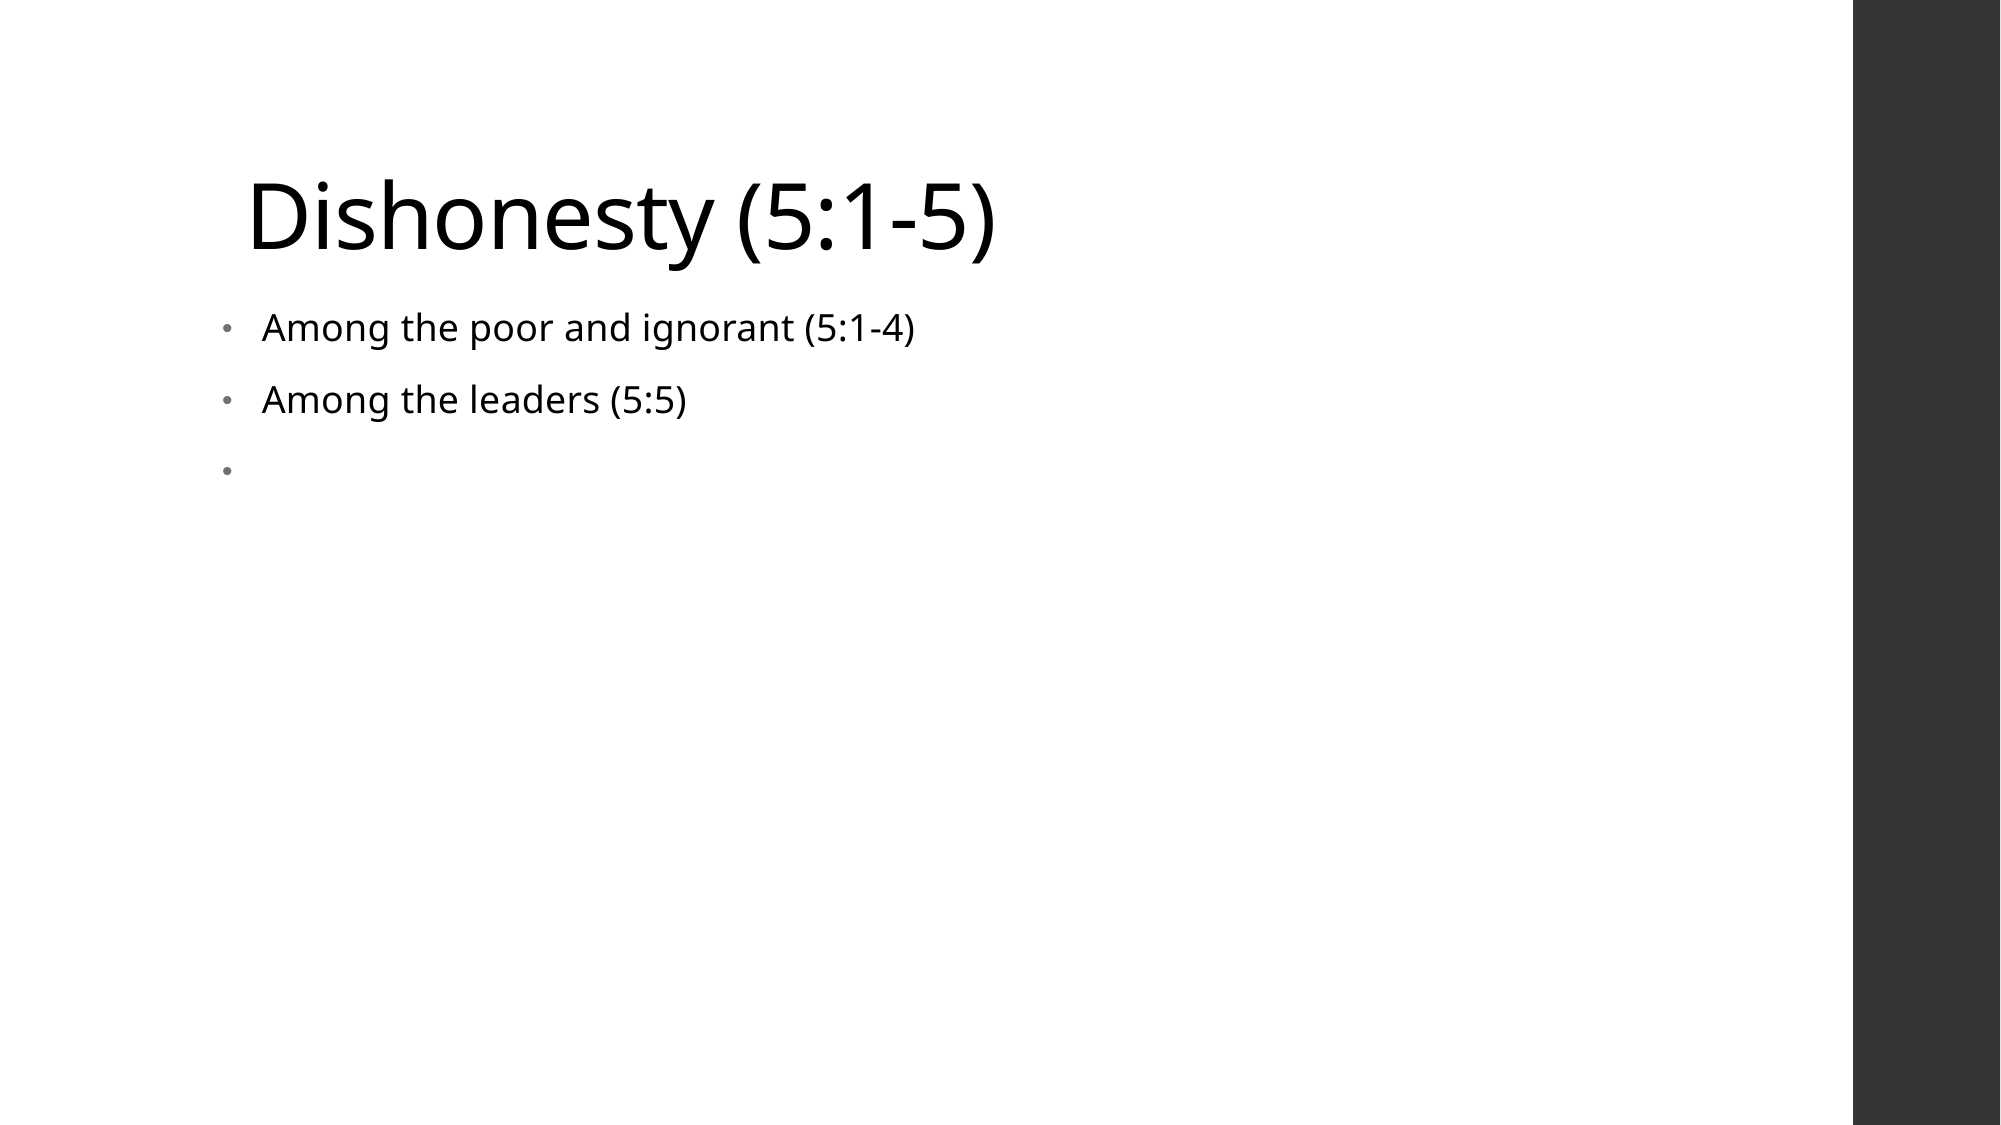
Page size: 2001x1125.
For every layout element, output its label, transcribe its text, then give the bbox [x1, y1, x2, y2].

title Dishonesty (5:1-5) [206, 60, 1797, 278]
list Among the poor and ignorant (5:1-4) Among the leaders (5:5) [206, 299, 1617, 1014]
